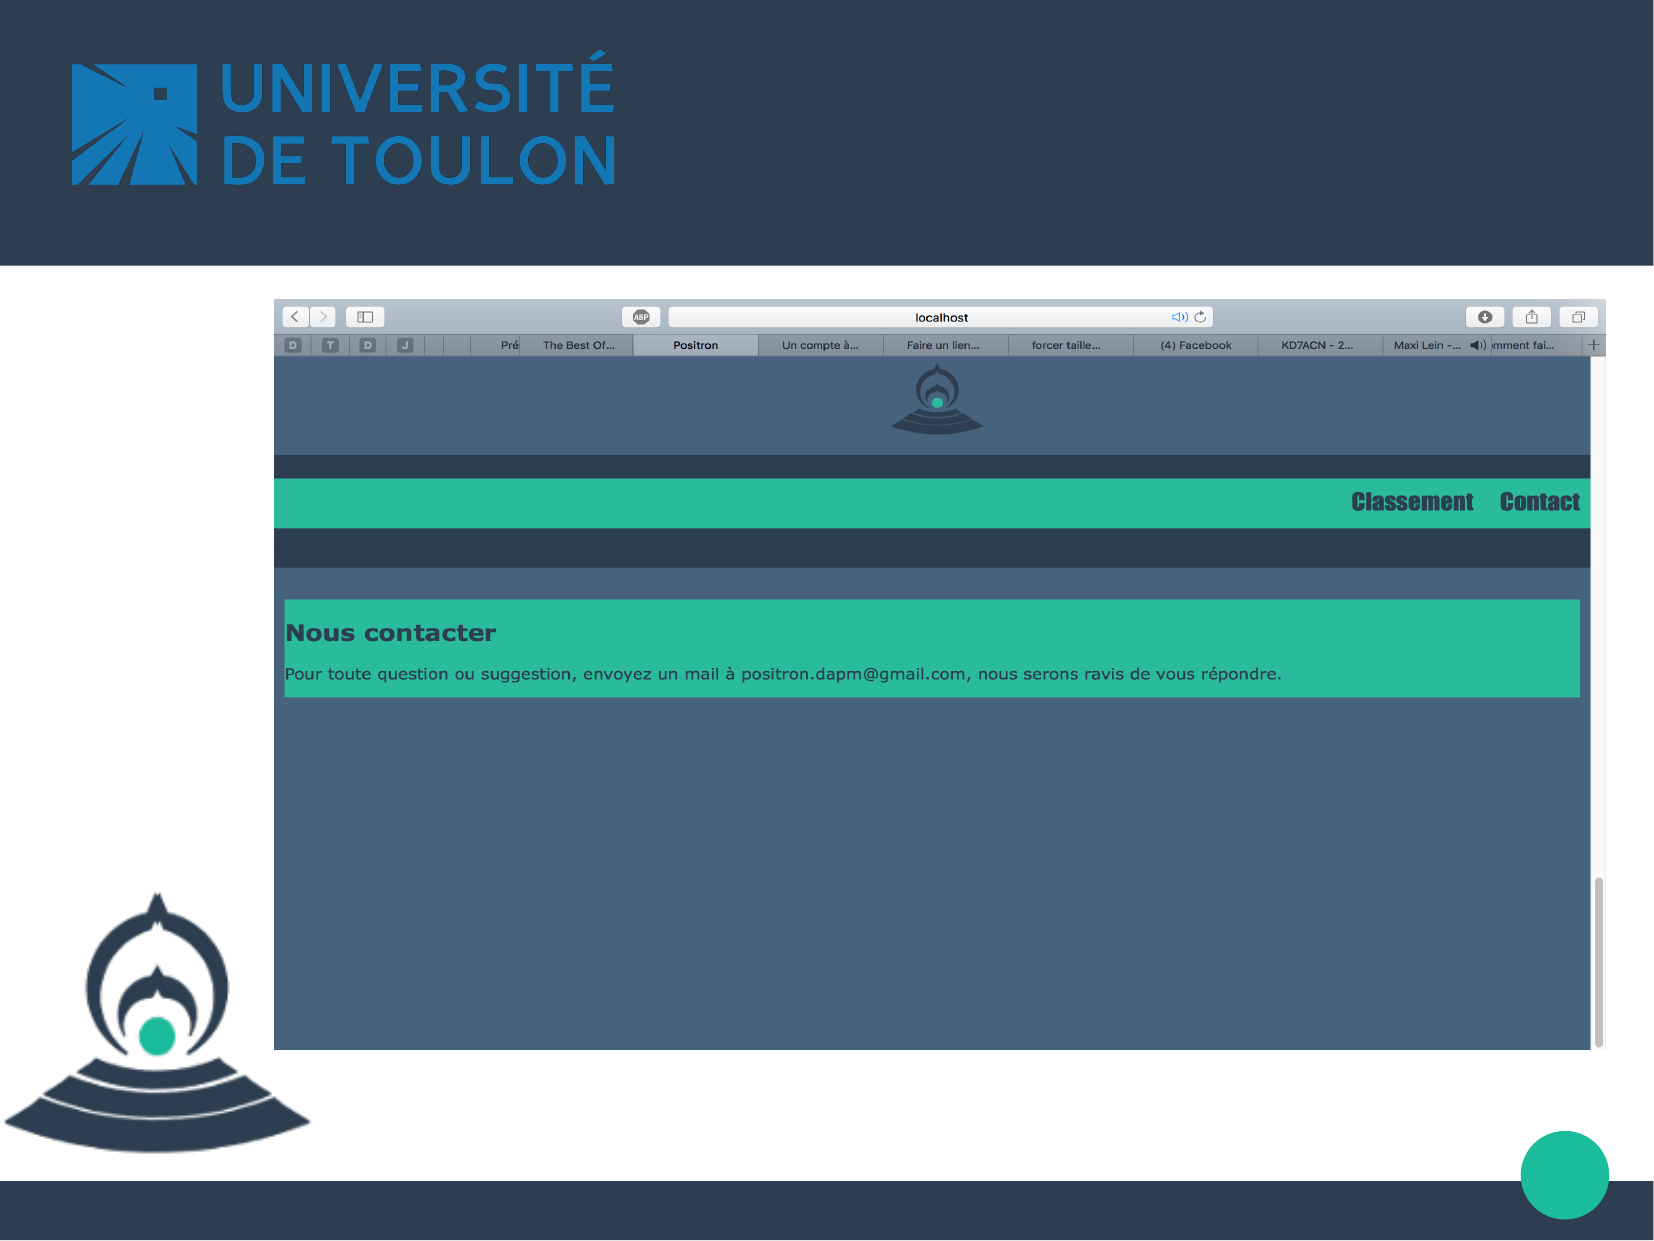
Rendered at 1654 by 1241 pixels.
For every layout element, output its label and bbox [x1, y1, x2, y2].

picture [72, 49, 614, 185]
picture [2, 299, 1606, 1160]
